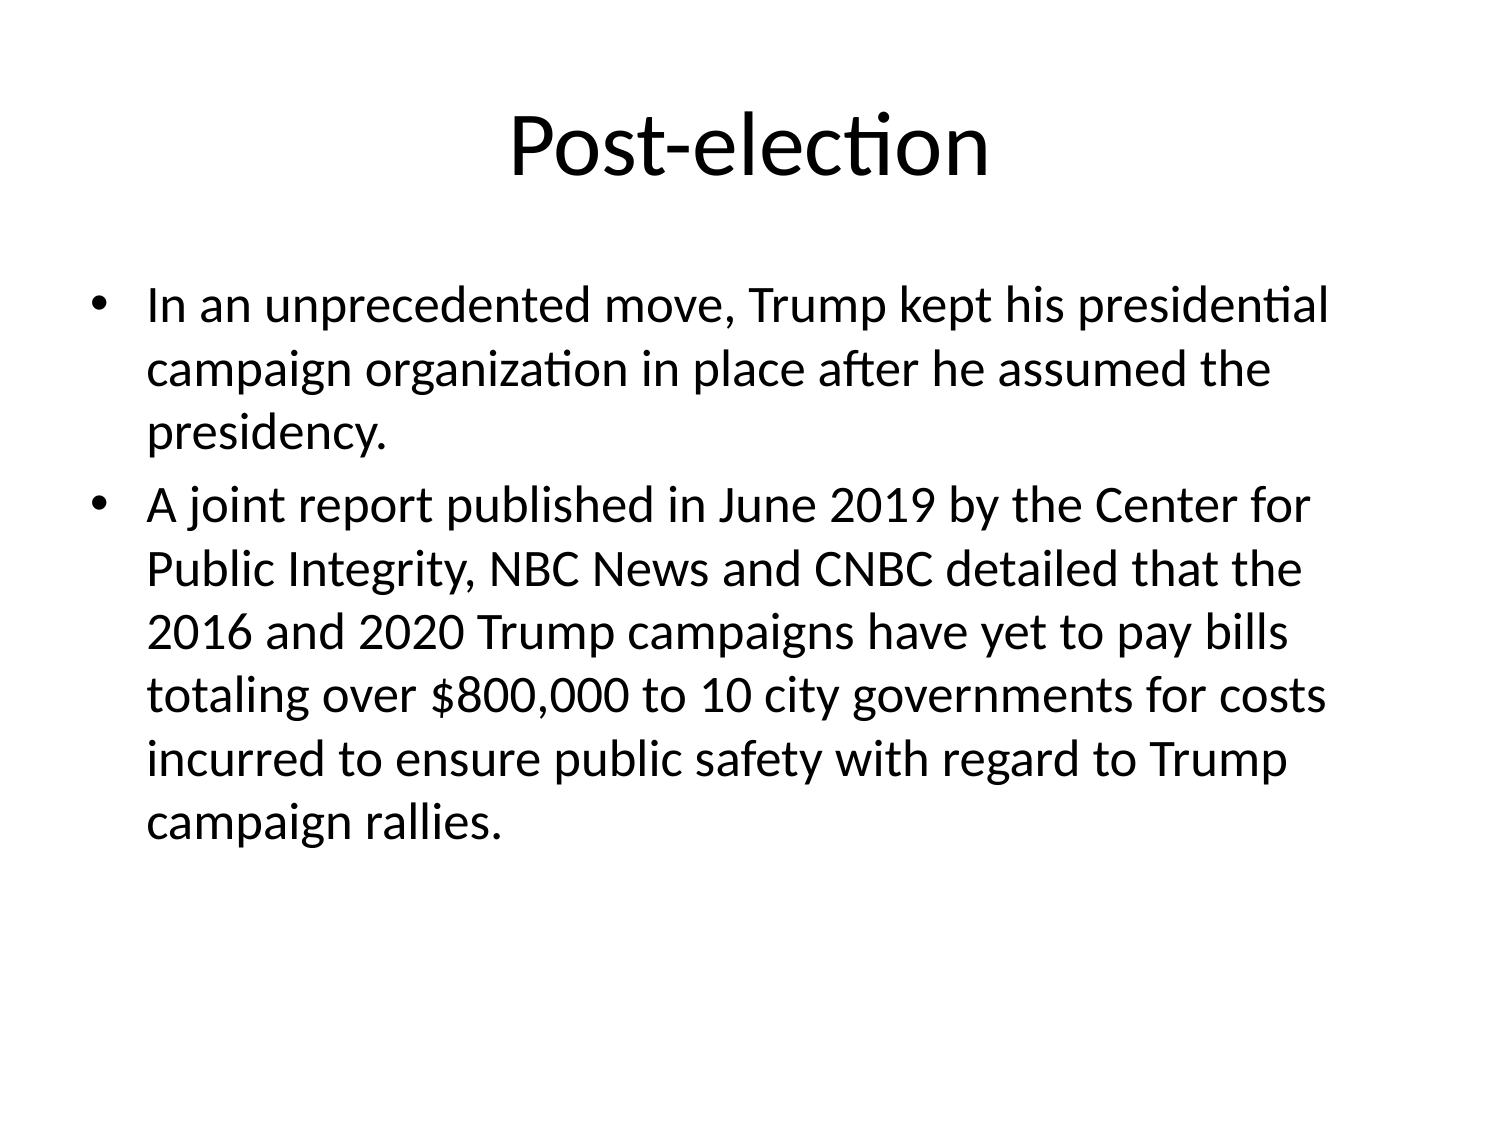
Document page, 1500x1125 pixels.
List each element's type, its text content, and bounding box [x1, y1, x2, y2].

list In an unprecedented move, Trump kept his presidential campaign organization in place after he assumed the presidency. A joint report published in June 2019 by the Center for Public Integrity, NBC News and CNBC detailed that the 2016 and 2020 Trump campaigns have yet to pay bills totaling over $800,000 to 10 city governments for costs incurred to ensure public safety with regard to Trump campaign rallies. [75, 262, 1425, 1005]
title Post-election [75, 45, 1425, 233]
